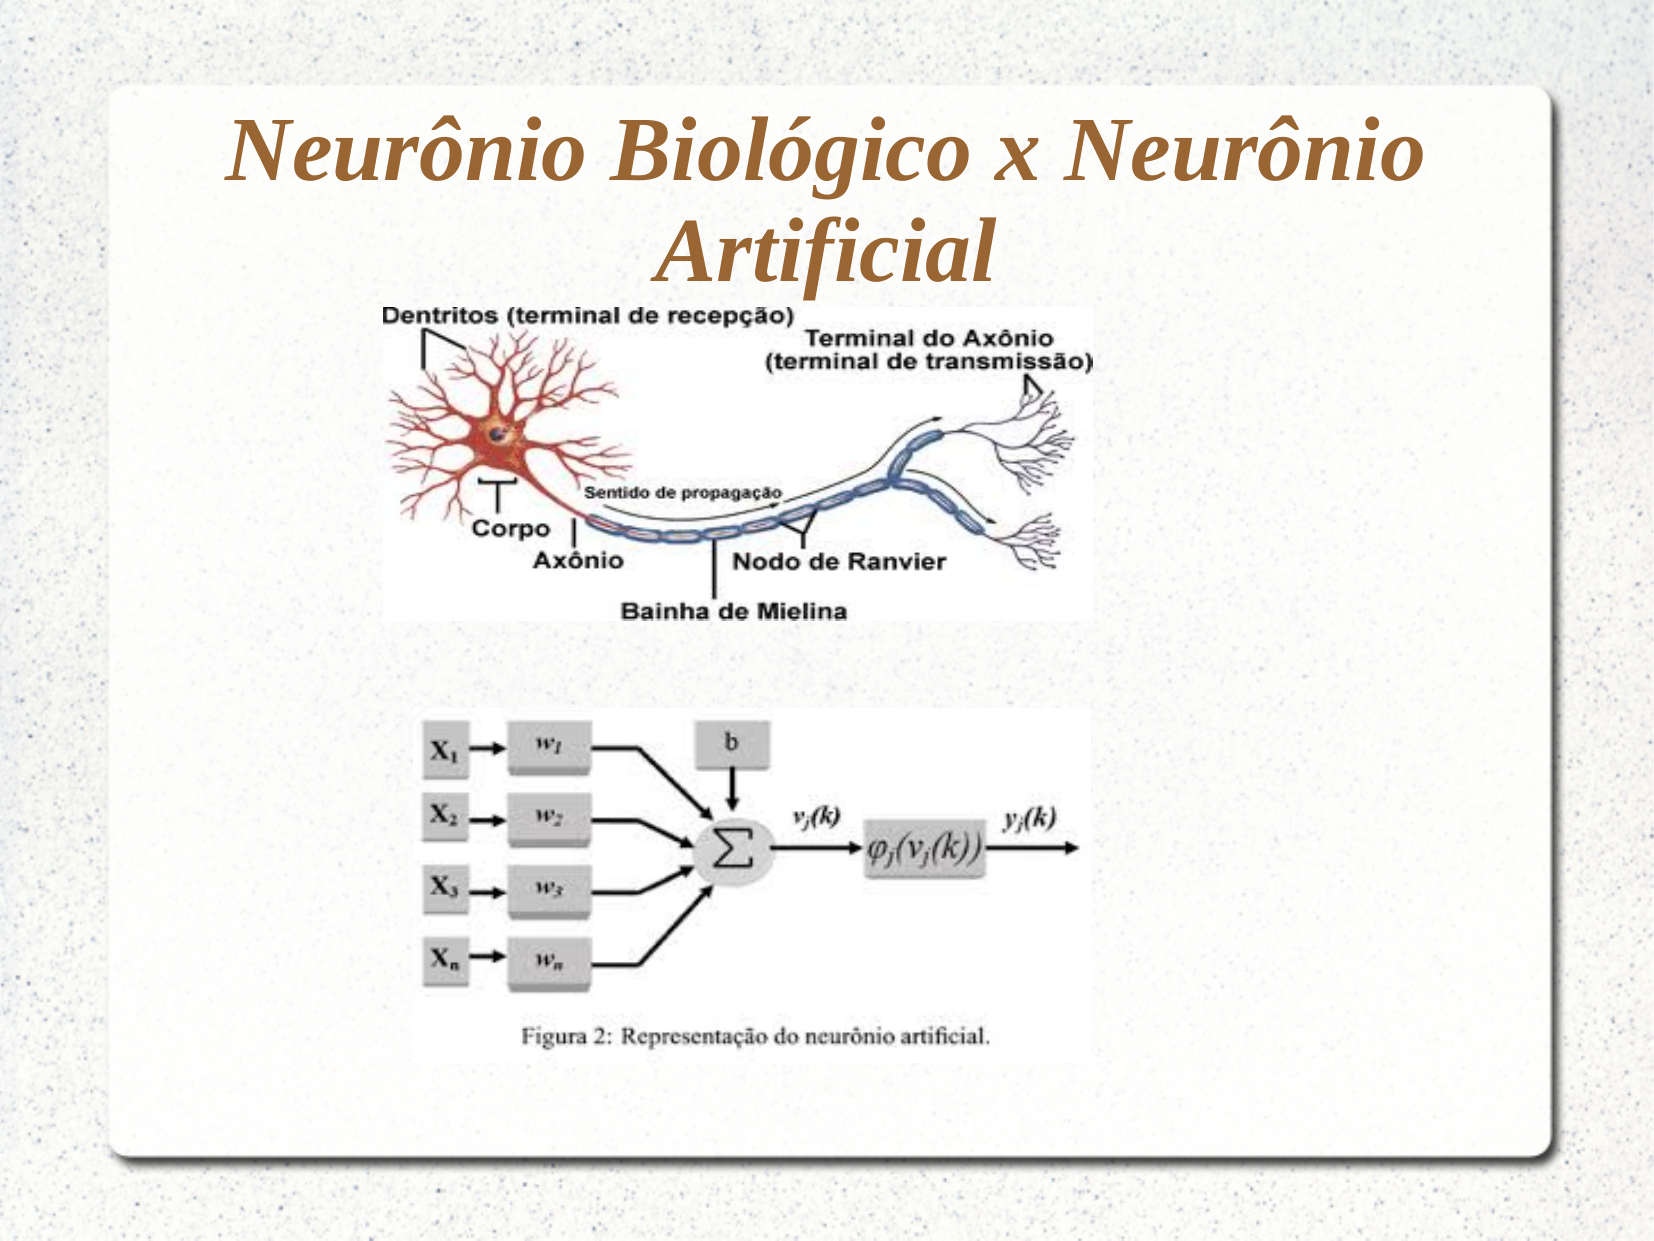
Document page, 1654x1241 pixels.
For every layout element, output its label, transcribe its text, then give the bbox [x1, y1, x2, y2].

title Neurônio Biológico x Neurônio Artificial [118, 96, 1536, 304]
list [147, 336, 1506, 1241]
picture [0, 0, 1654, 1241]
picture [413, 708, 1091, 1063]
